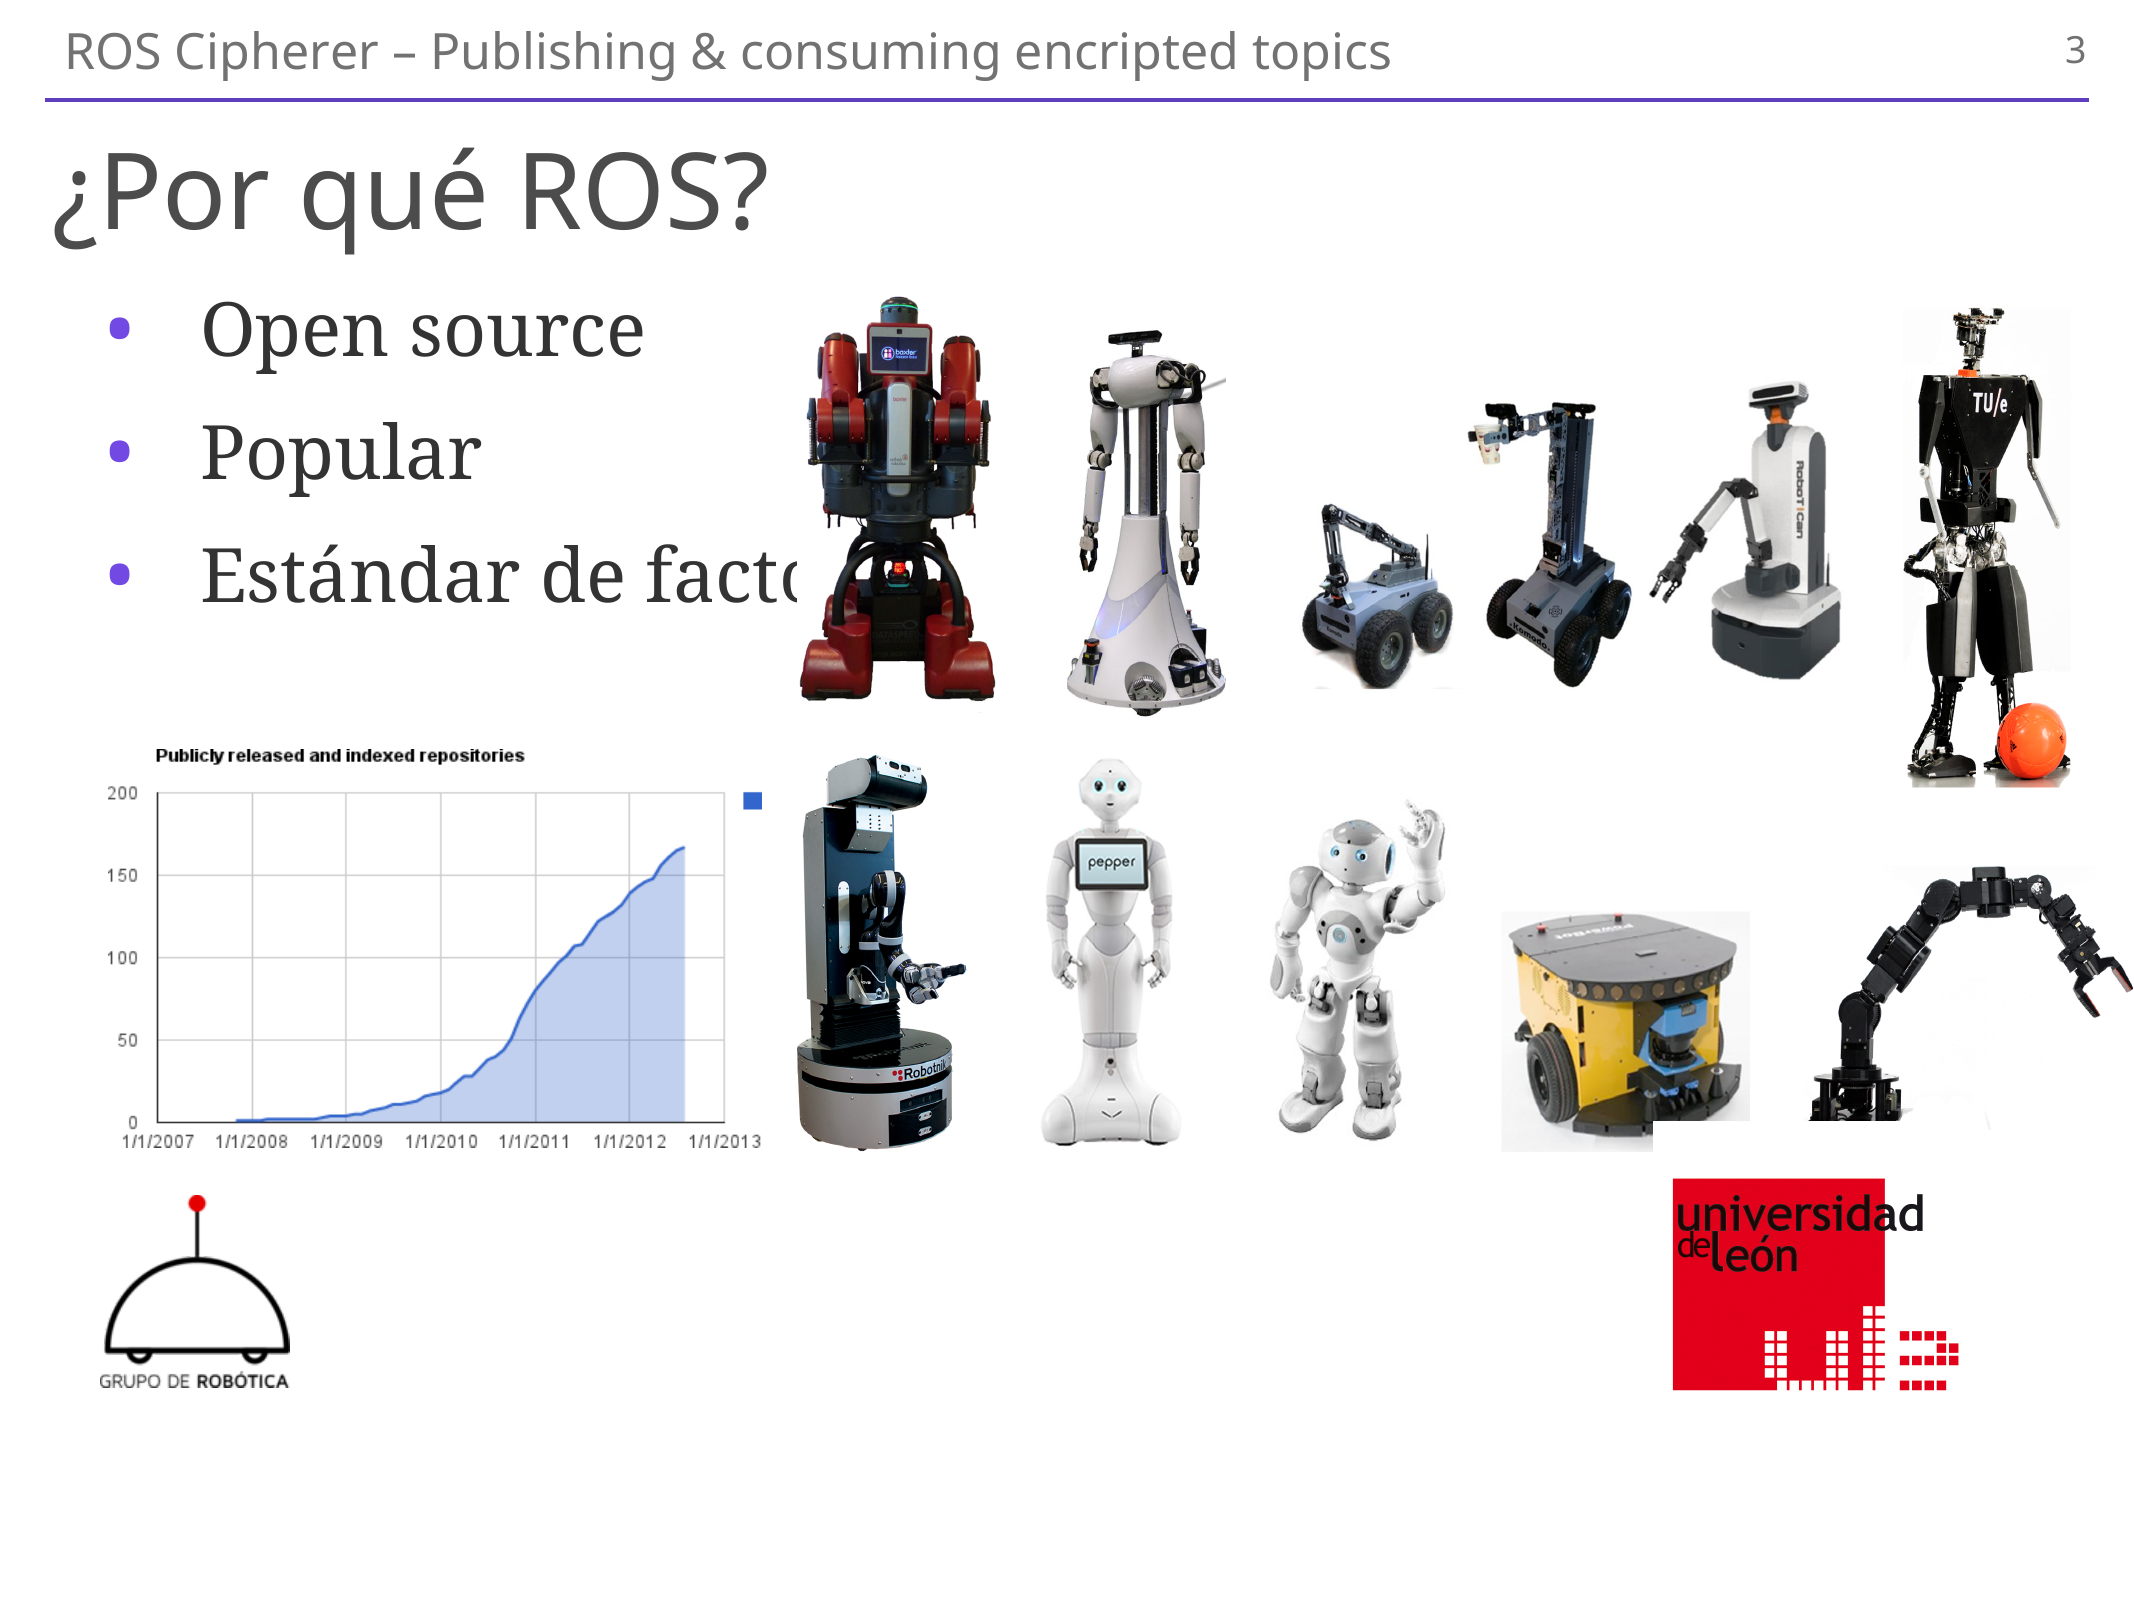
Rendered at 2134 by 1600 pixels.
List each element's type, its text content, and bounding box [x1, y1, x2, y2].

picture [108, 749, 762, 1148]
picture [100, 1195, 290, 1388]
title ¿Por qué ROS? [52, 113, 2096, 260]
text_box ROS Cipherer – Publishing & consuming encripted topics [37, 9, 2021, 91]
list Open source Popular Estándar de facto [54, 272, 2098, 1576]
picture [797, 295, 2134, 1447]
